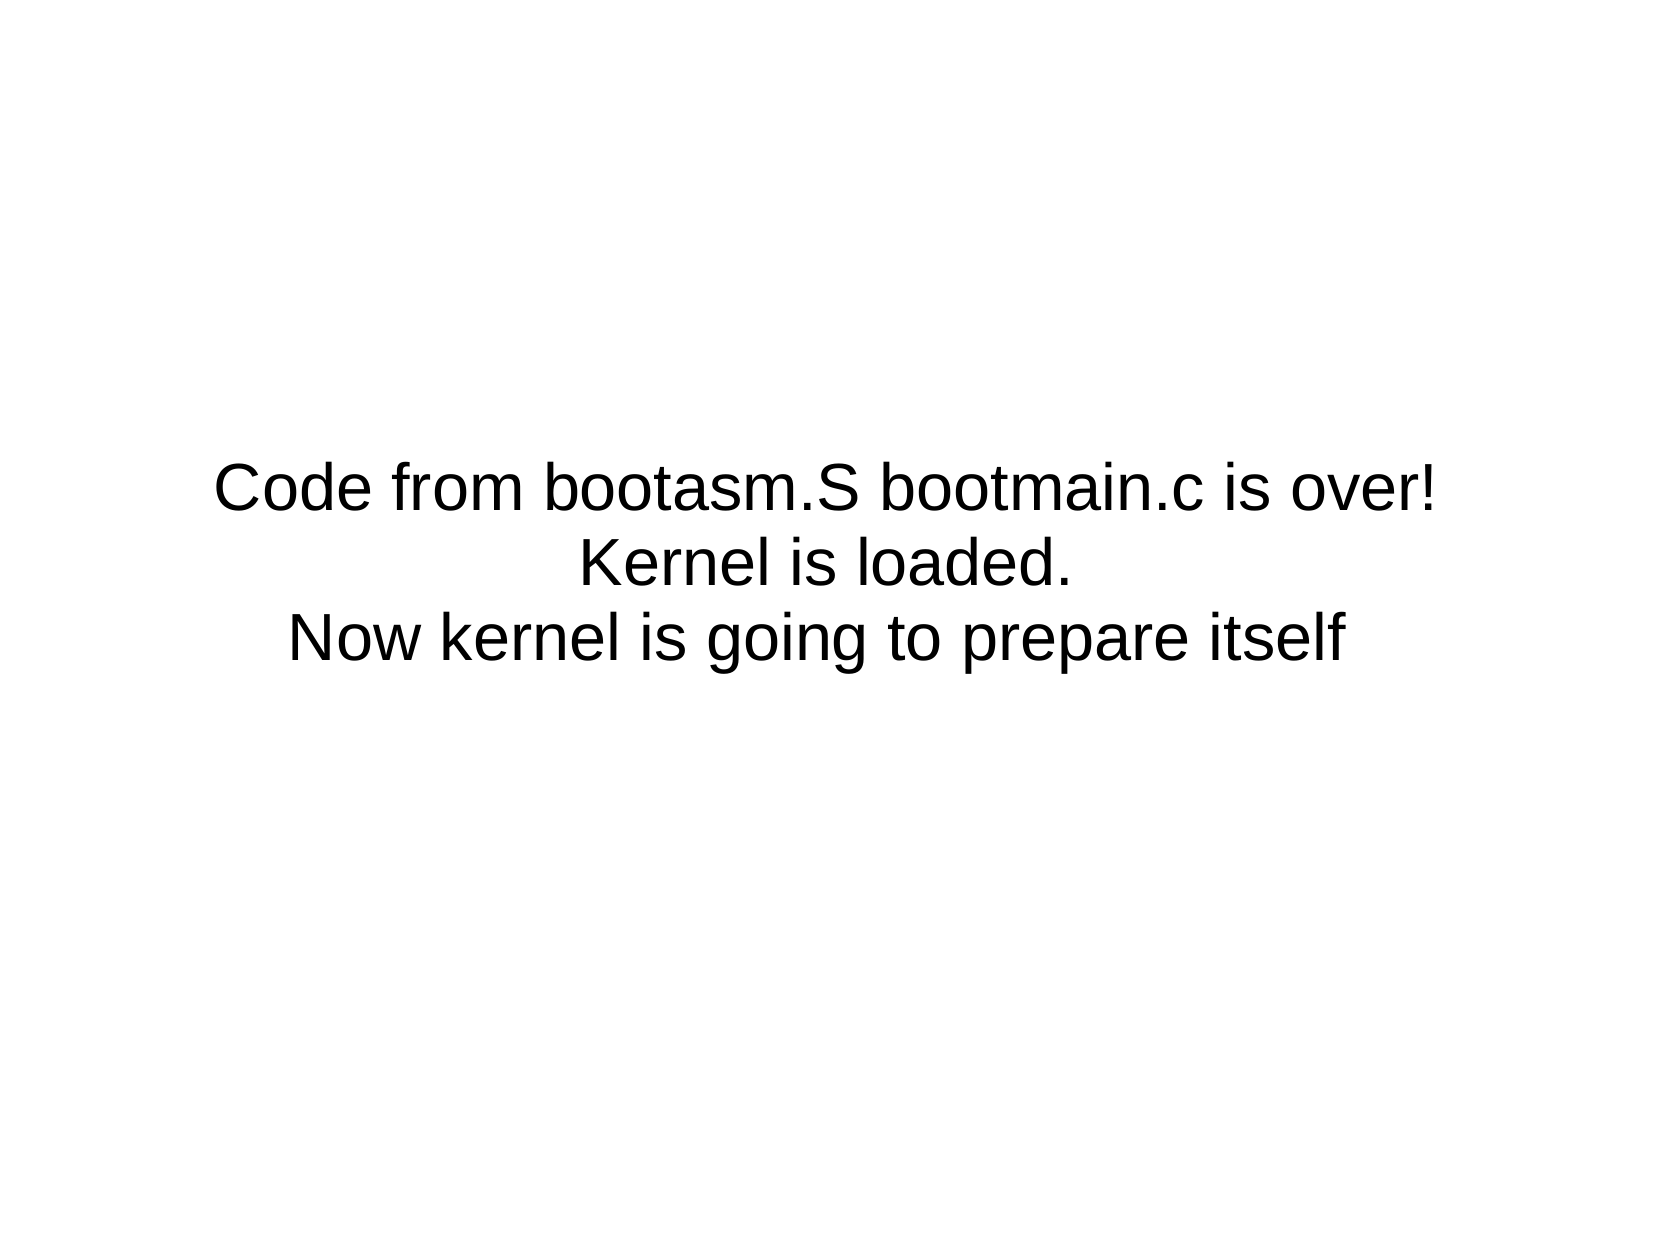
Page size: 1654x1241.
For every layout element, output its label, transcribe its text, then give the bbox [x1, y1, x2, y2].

subtitle Code from bootasm.S bootmain.c is over! Kernel is loaded. Now kernel is going to prepare itself [82, 65, 1571, 1134]
